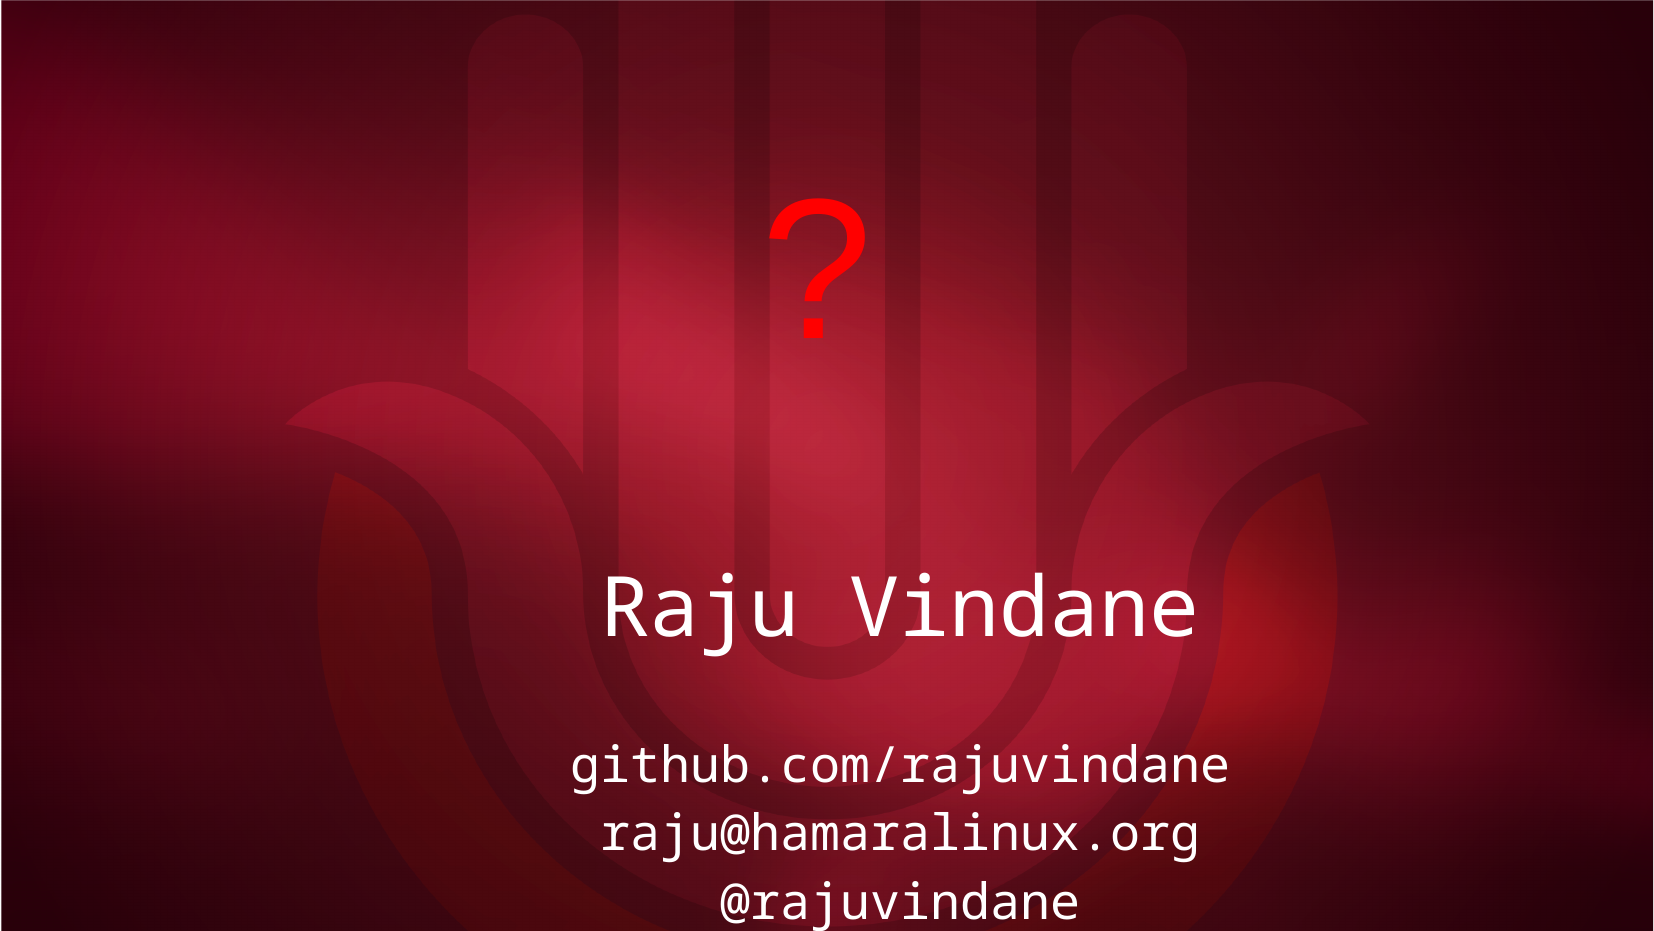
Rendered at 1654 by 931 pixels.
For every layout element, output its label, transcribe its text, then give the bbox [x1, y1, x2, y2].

text_box Raju Vindane github.com/rajuvindane raju@hamaralinux.org @rajuvindane [435, 540, 1366, 881]
picture [0, 0, 1654, 931]
text_box ? [465, 150, 1171, 389]
